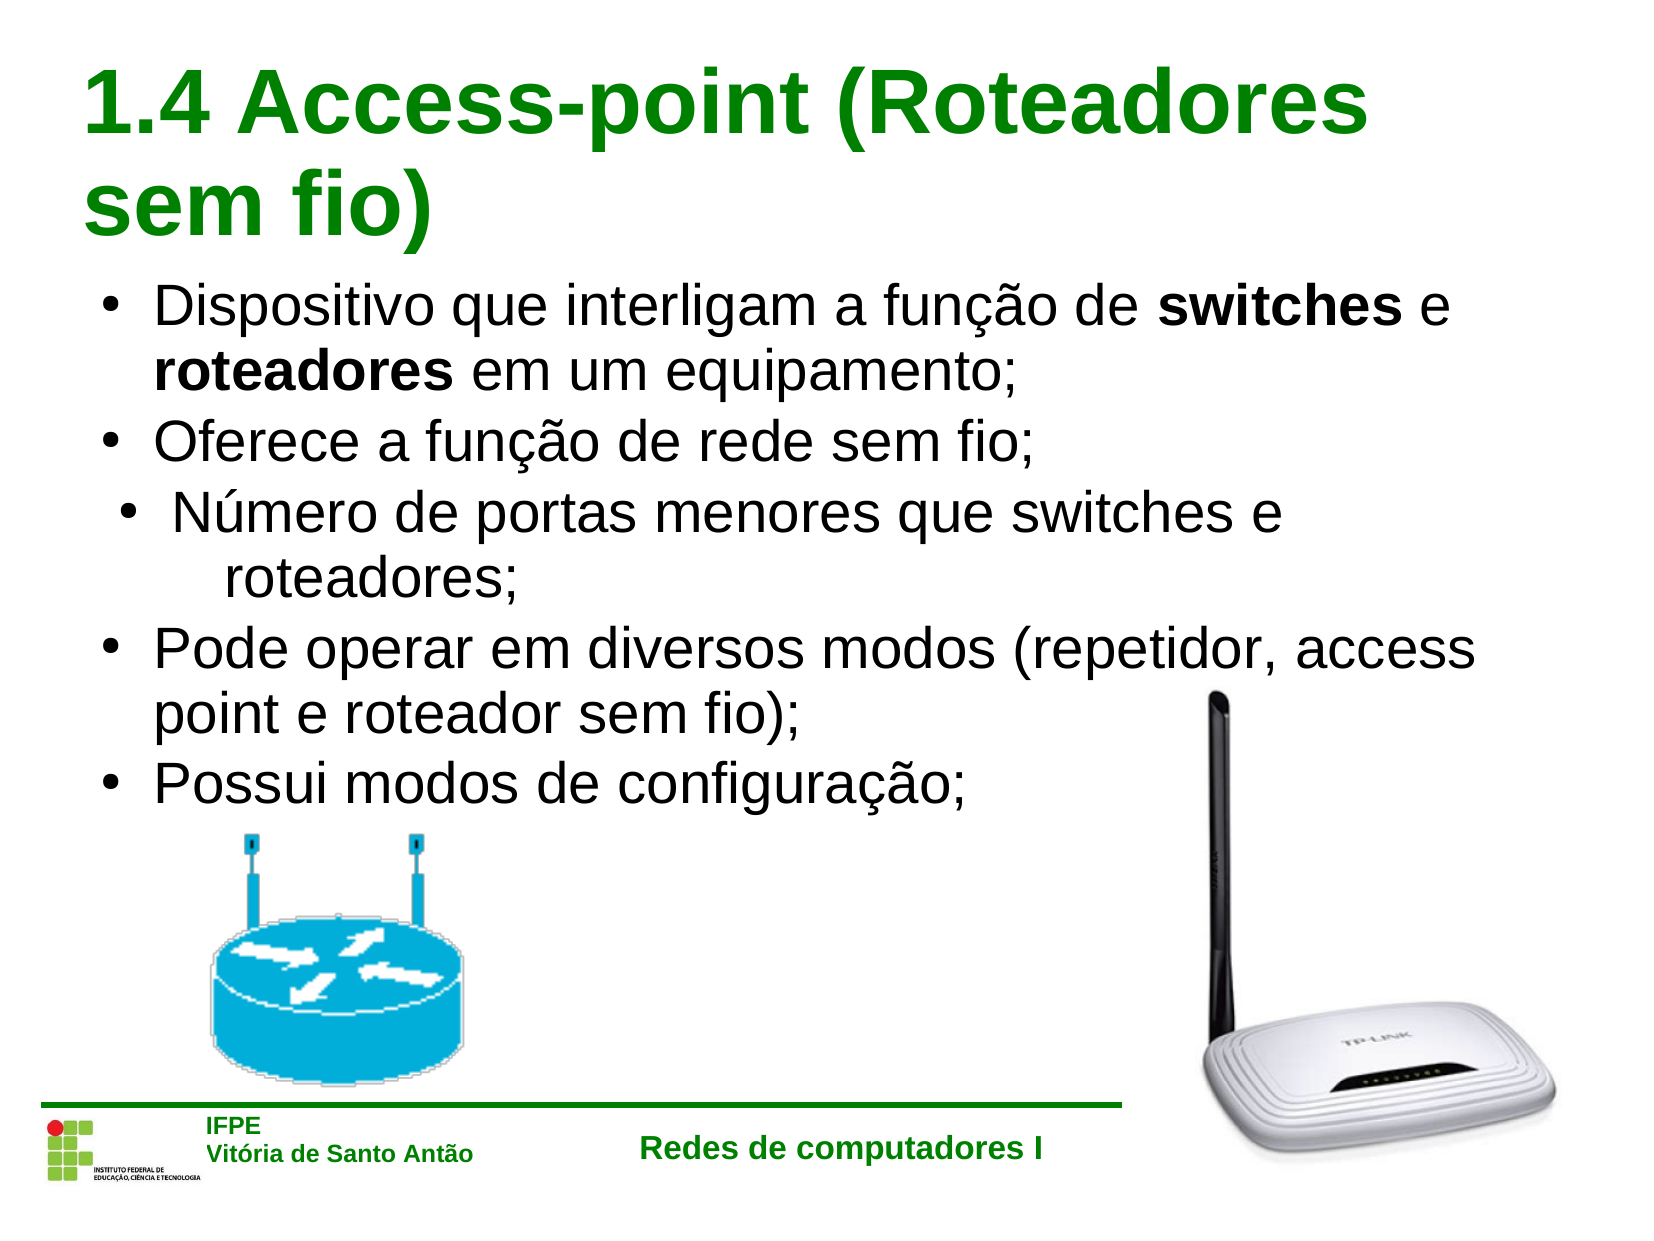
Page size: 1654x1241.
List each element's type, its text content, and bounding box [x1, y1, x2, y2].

list Dispositivo que interligam a função de switches e roteadores em um equipamento; Oferece a função de rede sem fio; Número de portas menores que switches e roteadores; Pode operar em diversos modos (repetidor, access point e roteador sem fio); Possui modos de configuração; [82, 272, 1571, 1091]
title 1.4 Access-point (Roteadores sem fio) [82, 49, 1571, 257]
picture [1122, 677, 1626, 1182]
picture [206, 824, 470, 1093]
picture [39, 1111, 207, 1191]
